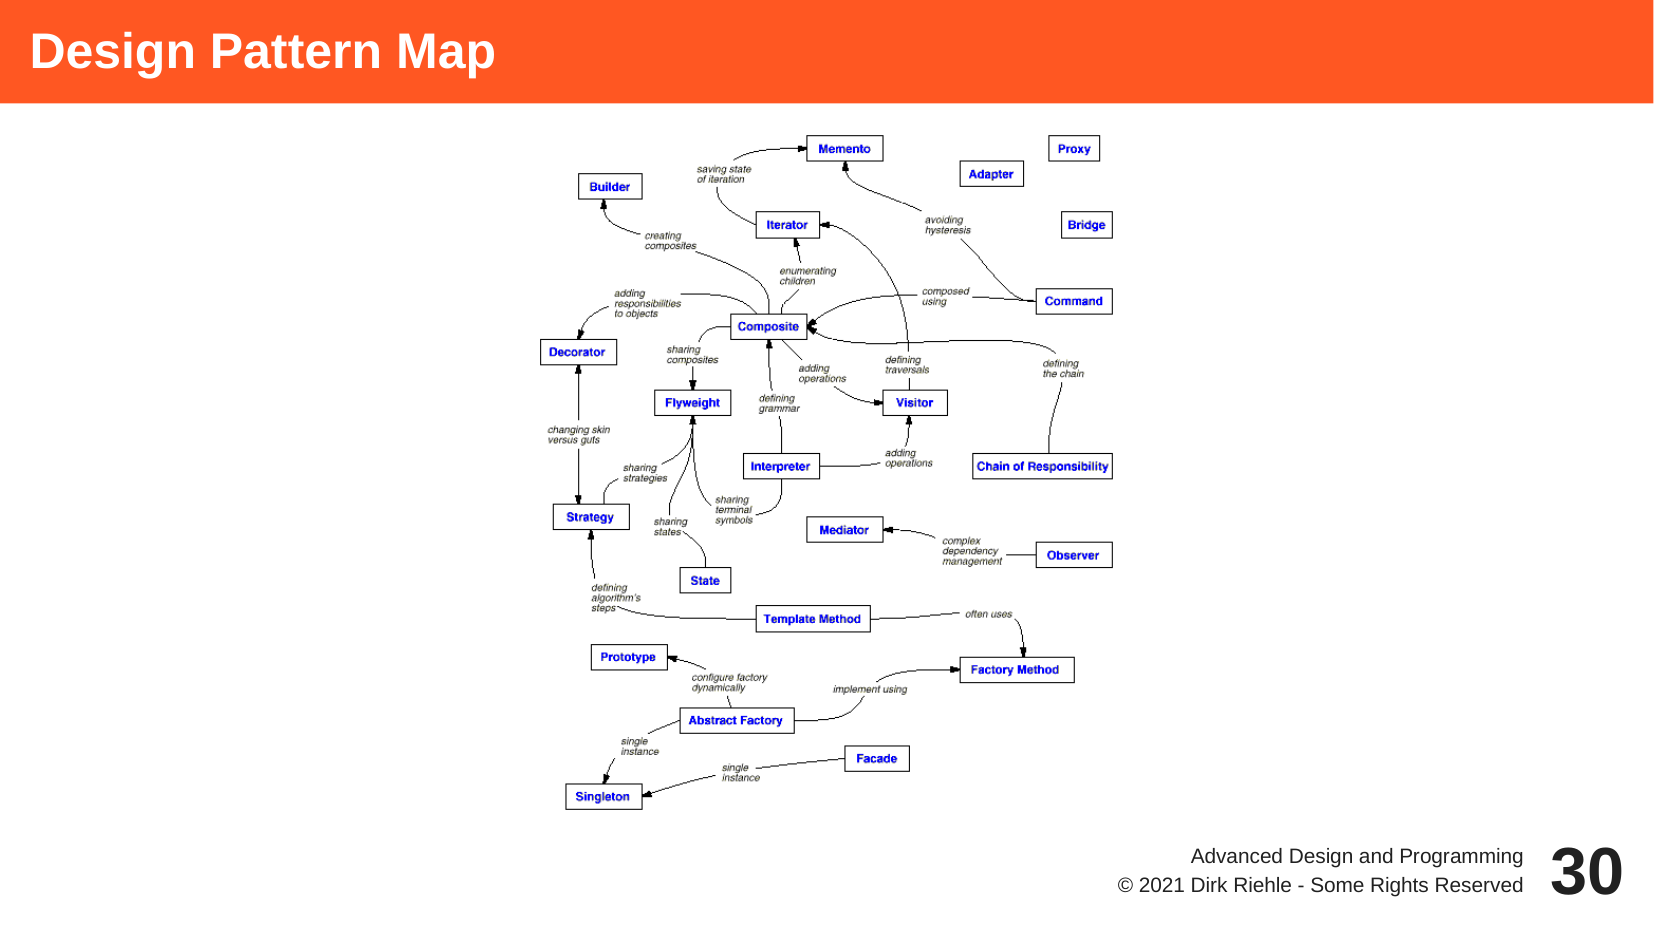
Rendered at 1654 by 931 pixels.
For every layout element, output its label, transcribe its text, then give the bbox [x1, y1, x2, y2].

title Design Pattern Map [0, 0, 1654, 104]
picture [487, 132, 1167, 813]
